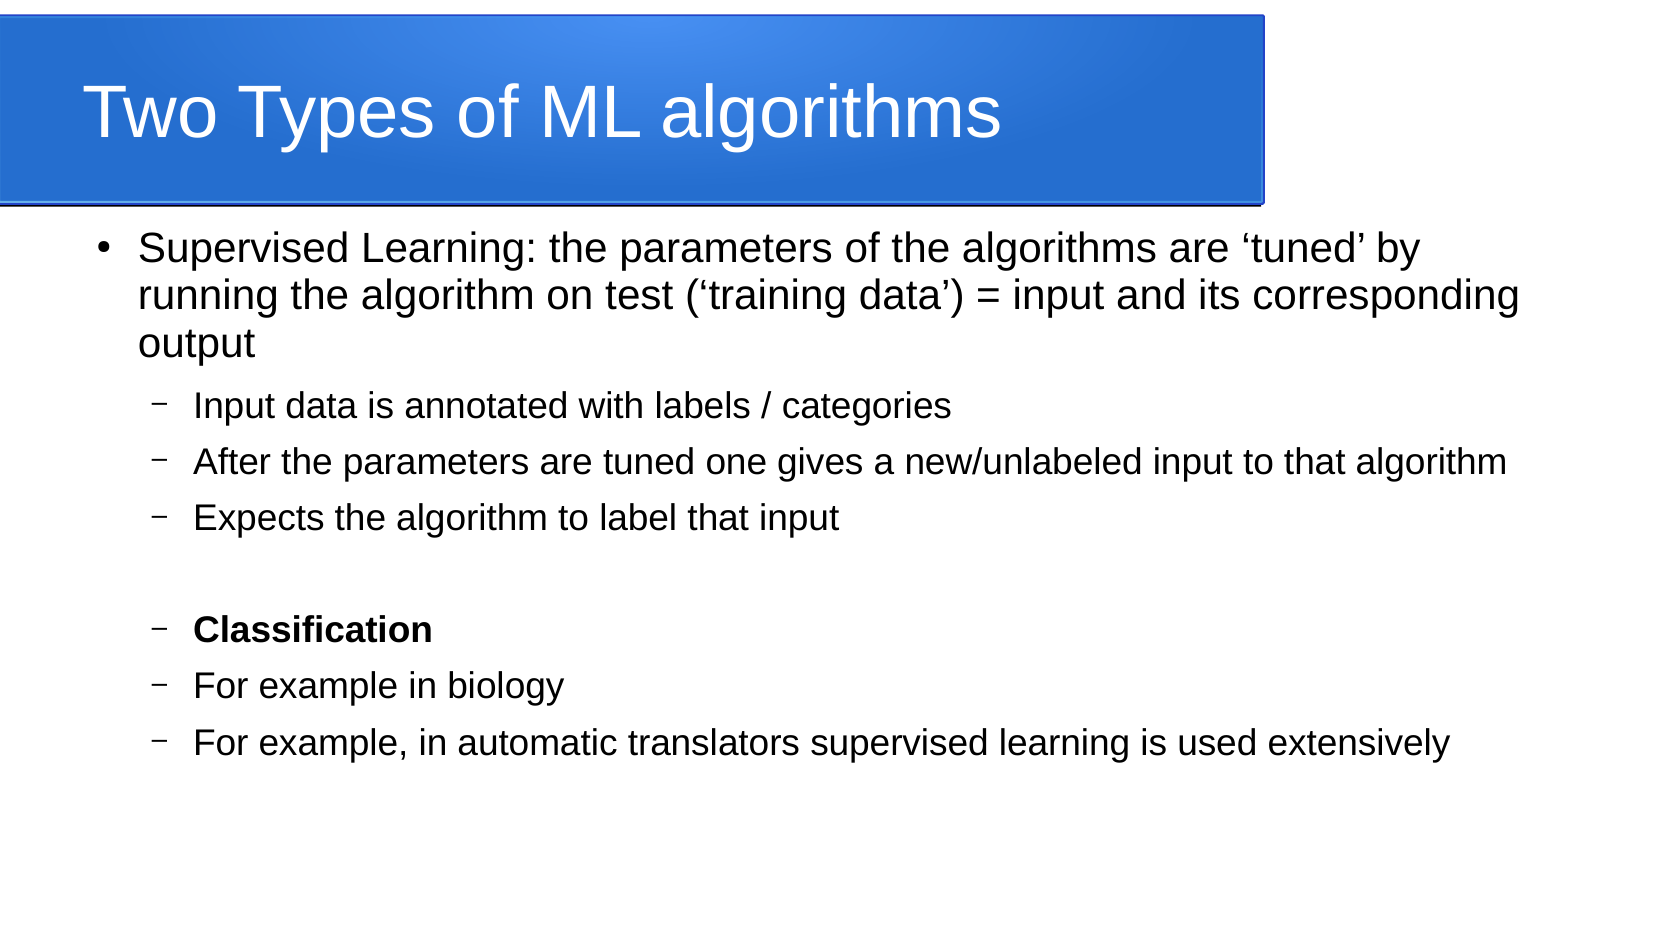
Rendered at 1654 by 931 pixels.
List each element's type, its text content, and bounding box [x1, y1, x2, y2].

list Supervised Learning: the parameters of the algorithms are ‘tuned’ by running the algorithm on test (‘training data’) = input and its corresponding output Input data is annotated with labels / categories After the parameters are tuned one gives a new/unlabeled input to that algorithm Expects the algorithm to label that input Classification For example in biology For example, in automatic translators supervised learning is used extensively [82, 224, 1571, 764]
title Two Types of ML algorithms [82, 35, 1235, 189]
